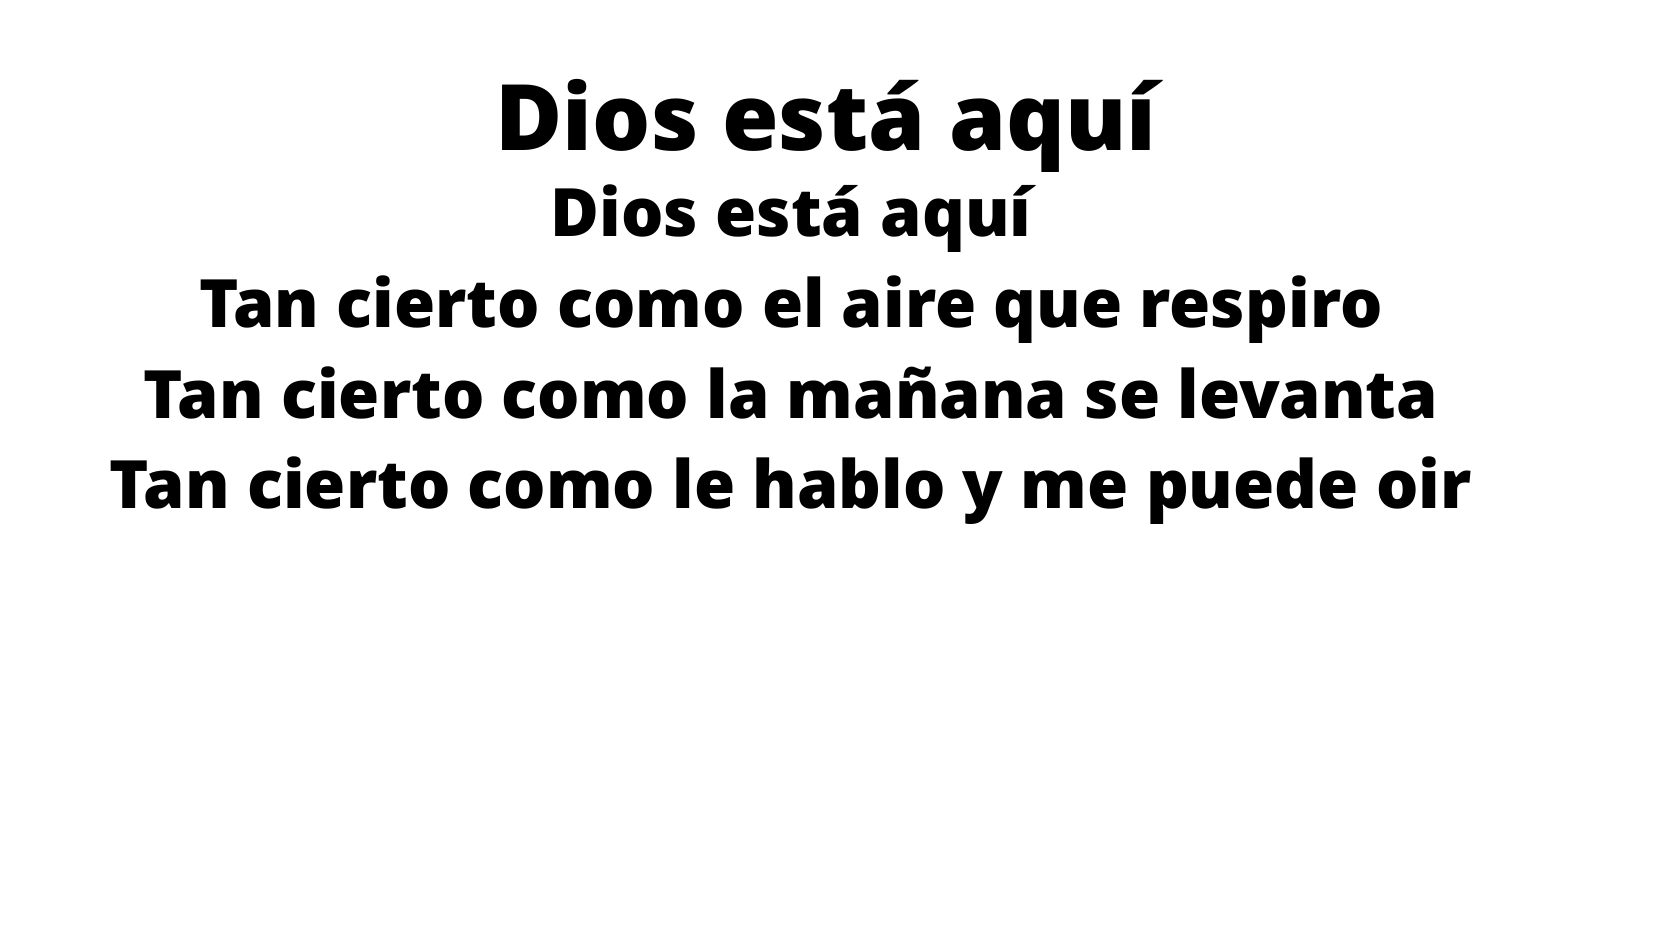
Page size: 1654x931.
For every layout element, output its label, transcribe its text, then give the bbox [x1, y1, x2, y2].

subtitle Dios está aquí Tan cierto como el aire que respiro Tan cierto como la mañana se levanta Tan cierto como le hablo y me puede oir [47, 165, 1536, 705]
title Dios está aquí [82, 37, 1571, 193]
